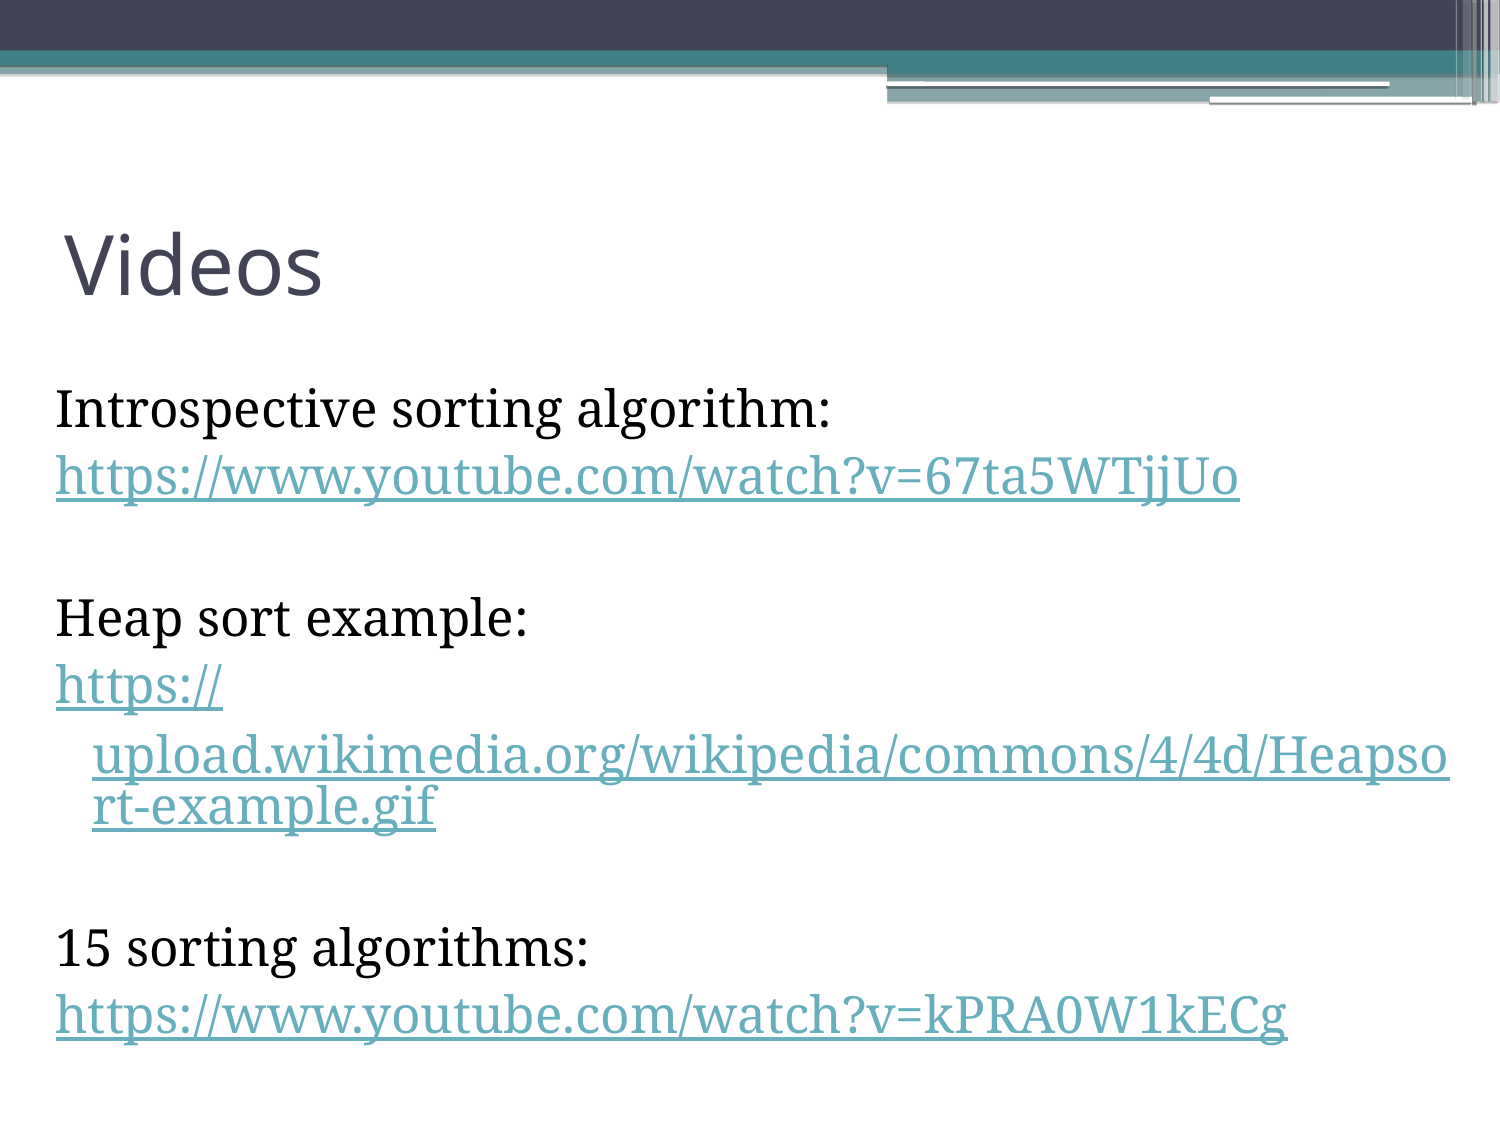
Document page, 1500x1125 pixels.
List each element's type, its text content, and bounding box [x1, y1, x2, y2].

title Videos [50, 174, 1400, 350]
list Introspective sorting algorithm: https://www.youtube.com/watch?v=67ta5WTjjUo Heap sort example: https://upload.wikimedia.org/wikipedia/commons/4/4d/Heapsort-example.gif 15 sorting algorithms: https://www.youtube.com/watch?v=kPRA0W1kECg [24, 368, 1475, 1013]
